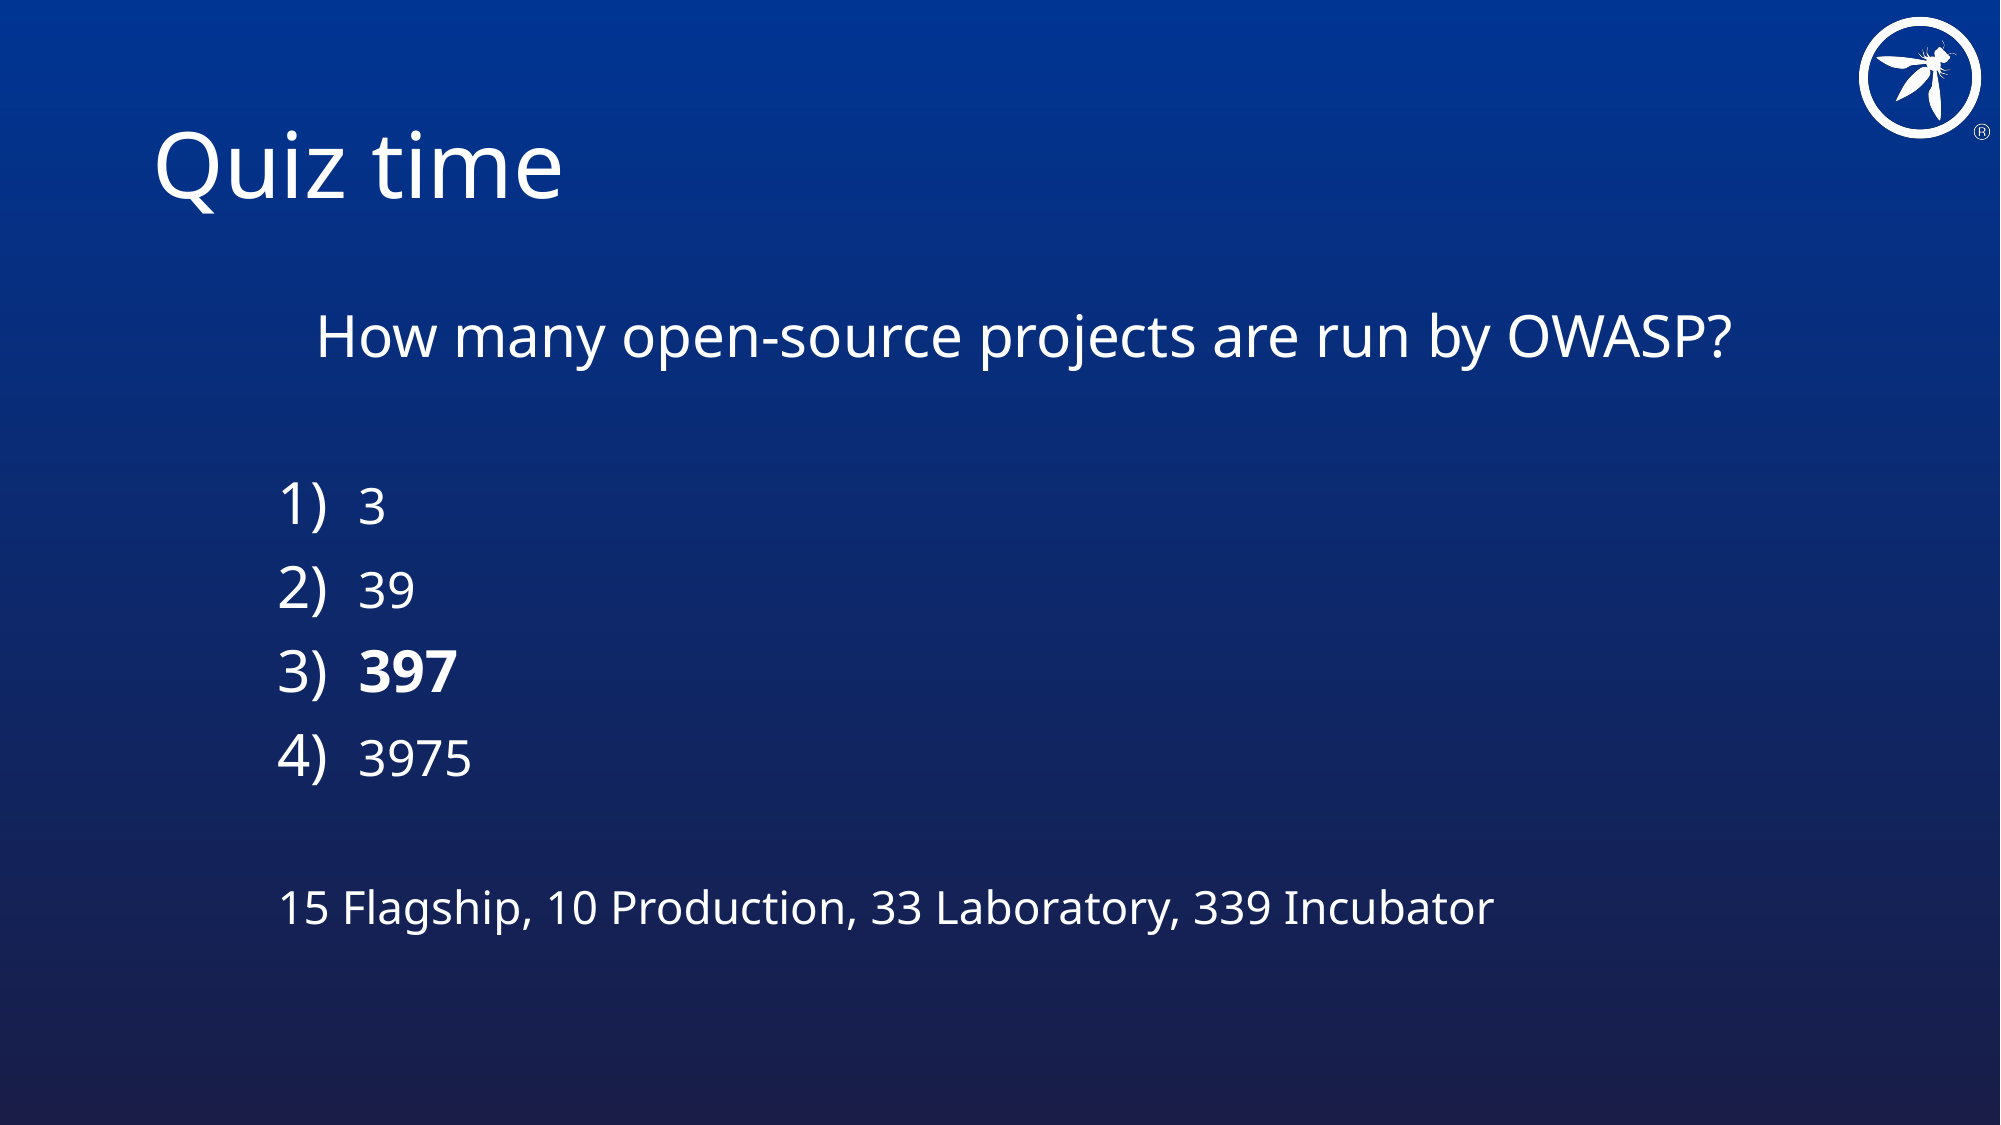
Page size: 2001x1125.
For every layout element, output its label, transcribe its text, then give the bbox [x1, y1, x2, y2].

list How many open-source projects are run by OWASP? 3 39 397 3975 15 Flagship, 10 Production, 33 Laboratory, 339 Incubator [262, 299, 1801, 1014]
title Quiz time [137, 59, 1863, 278]
picture [1797, 0, 2001, 200]
